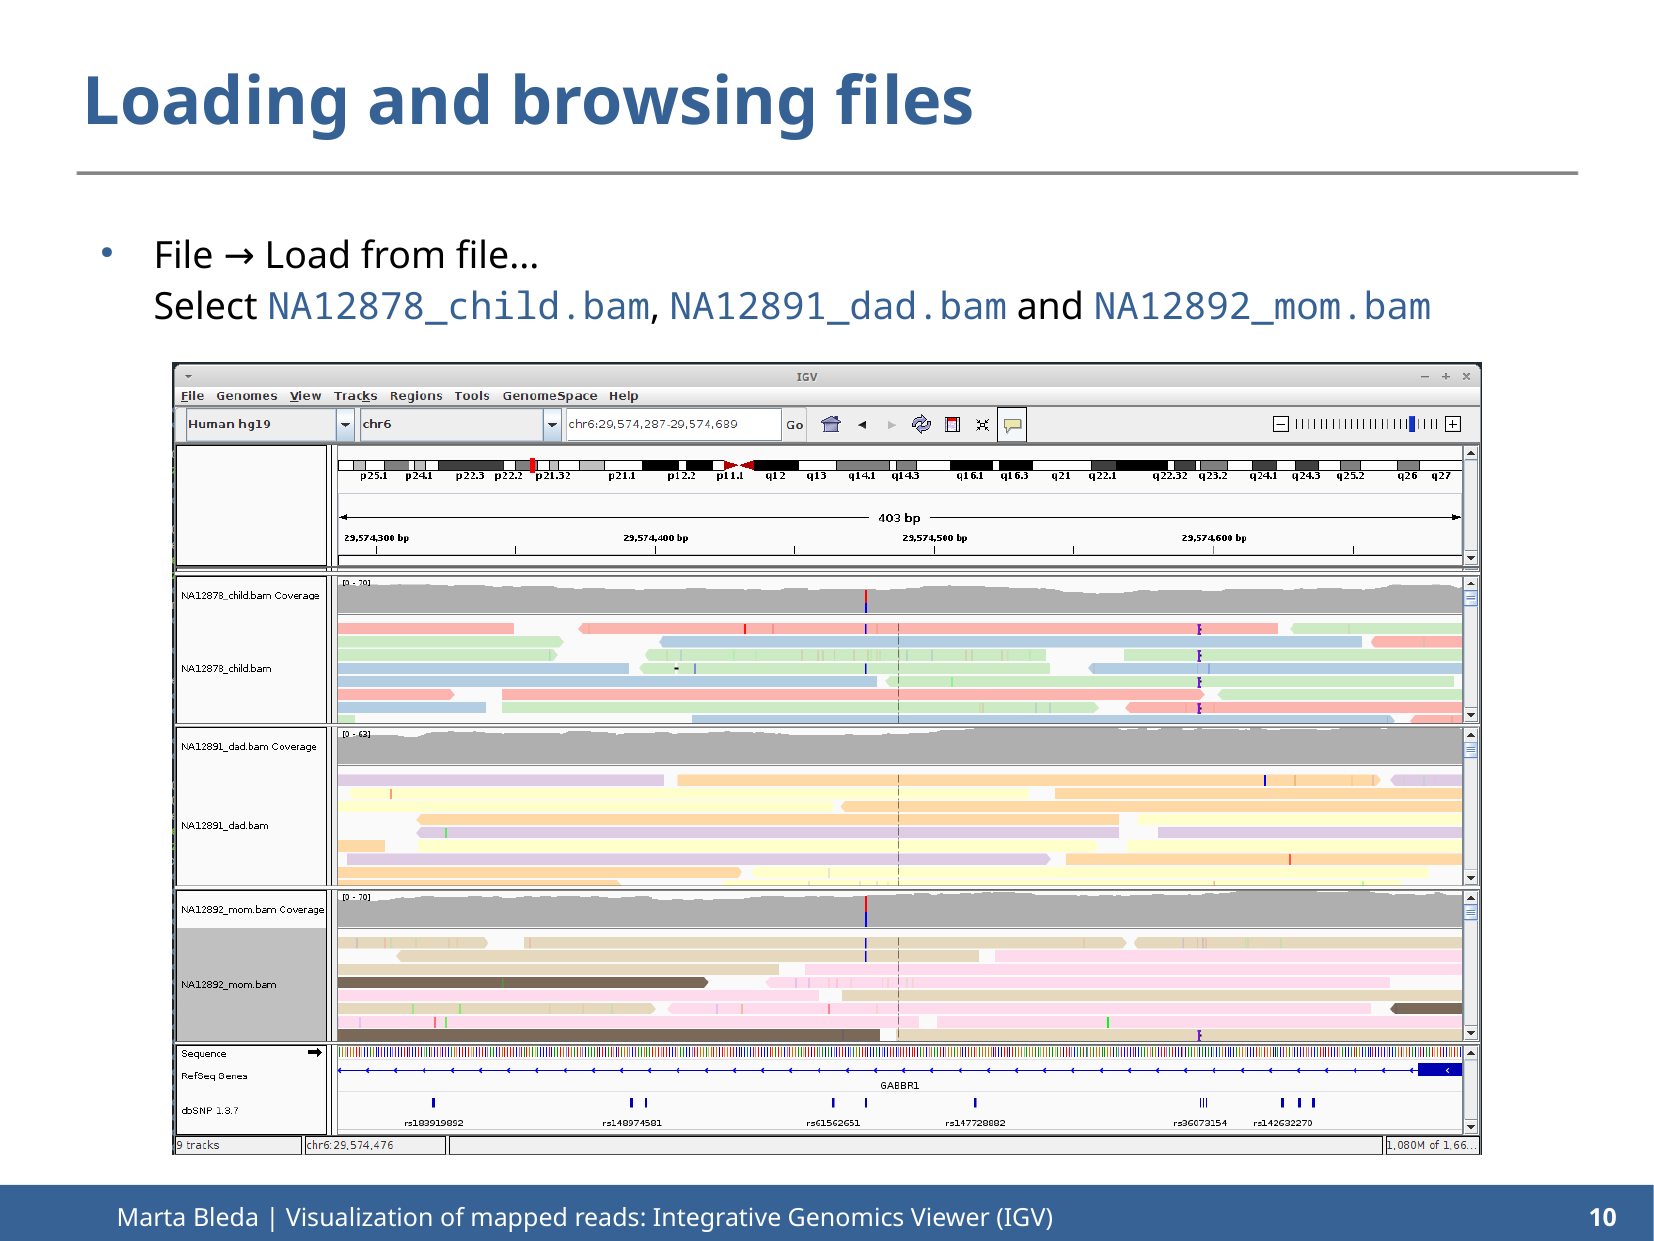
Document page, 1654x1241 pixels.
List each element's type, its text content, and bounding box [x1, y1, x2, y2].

list File → Load from file... Select NA12878_child.bam, NA12891_dad.bam and NA12892_mom.bam [82, 228, 1538, 948]
picture [172, 362, 1482, 1155]
picture [74, 170, 1580, 175]
title Loading and browsing files [82, 49, 1571, 148]
